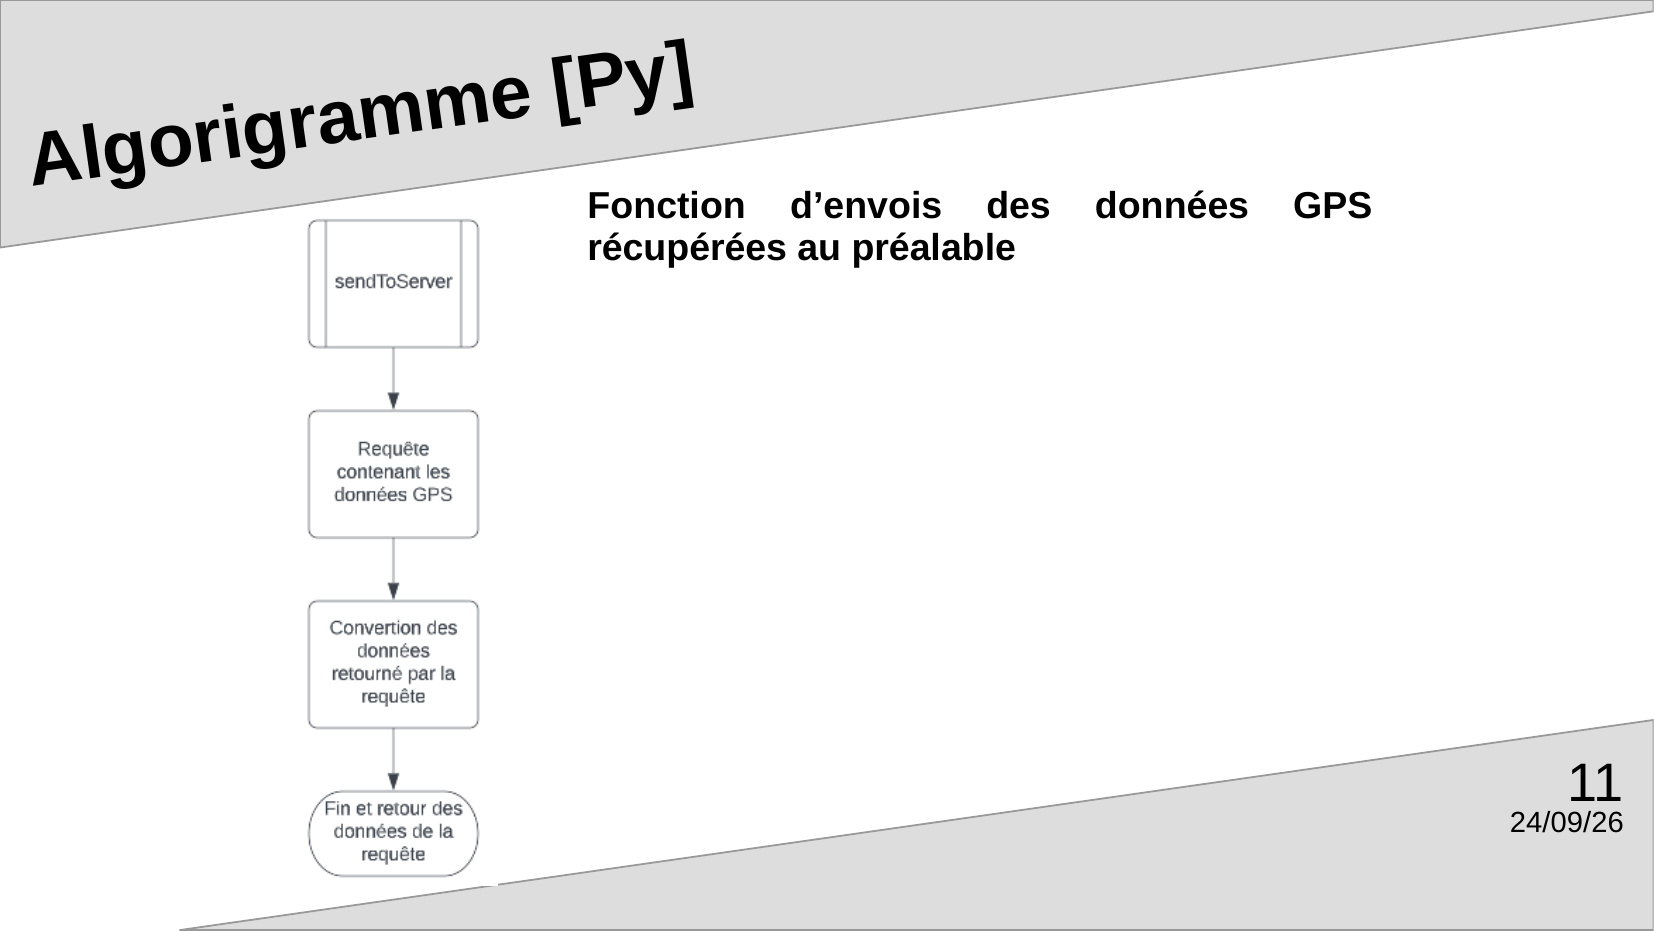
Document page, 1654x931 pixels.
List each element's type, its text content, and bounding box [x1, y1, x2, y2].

title Algorigramme [Py] [16, 0, 1501, 239]
text_box Fonction d’envois des données GPS récupérées au préalable [501, 177, 1388, 276]
picture [295, 208, 498, 886]
